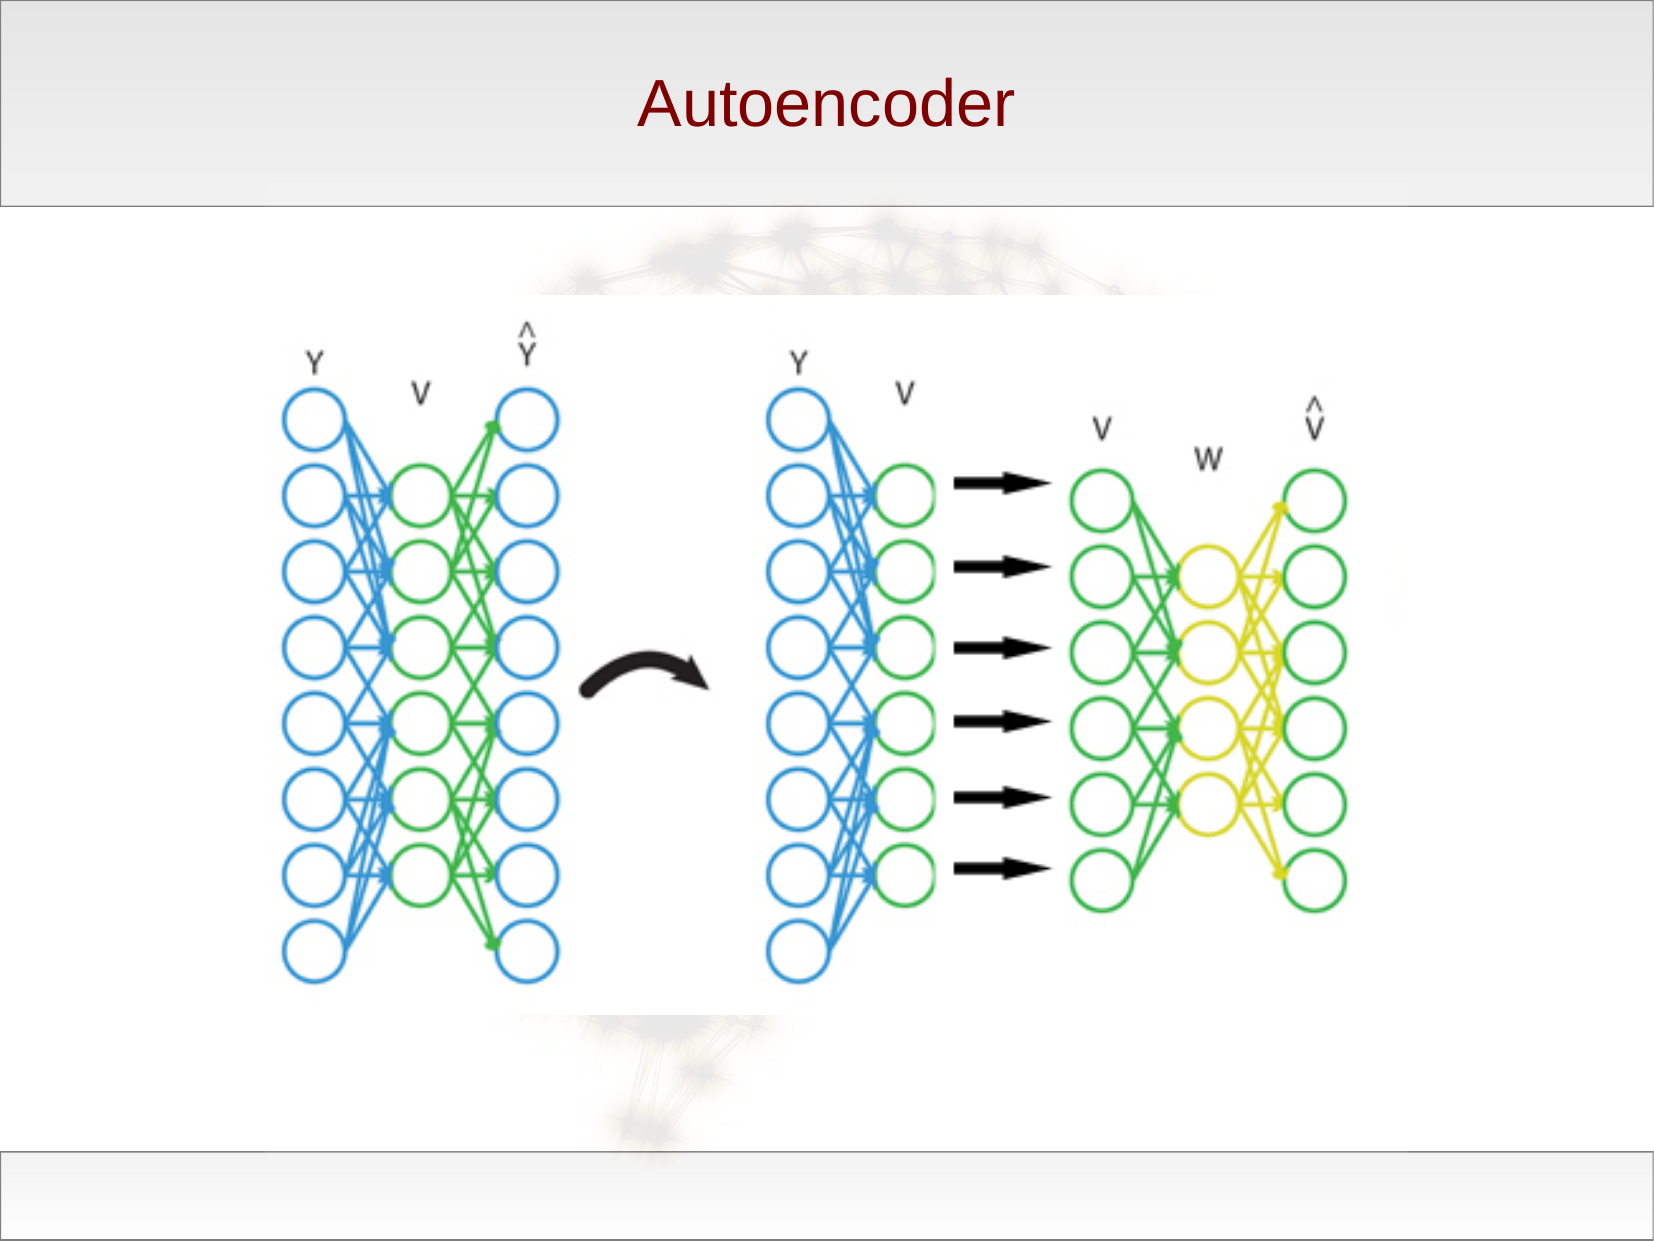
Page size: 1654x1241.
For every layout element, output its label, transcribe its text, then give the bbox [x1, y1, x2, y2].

title Autoencoder [59, 29, 1595, 178]
picture [250, 178, 1408, 1181]
